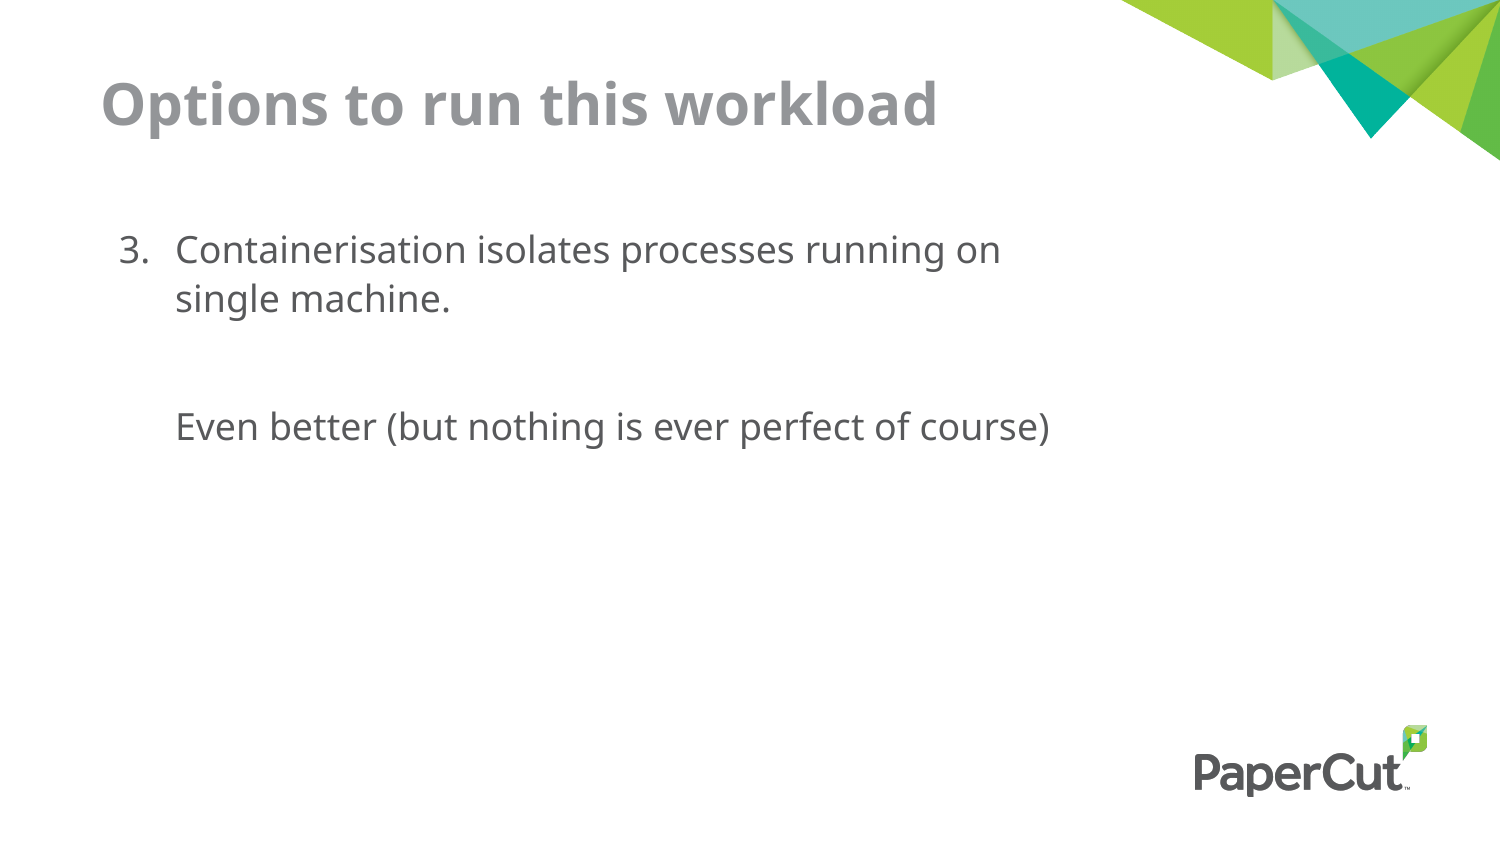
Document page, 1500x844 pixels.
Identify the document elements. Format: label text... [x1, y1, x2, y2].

picture [1119, 0, 1500, 162]
list Containerisation isolates processes running on single machine. Even better (but nothing is ever perfect of course) [100, 221, 1094, 706]
picture [1195, 725, 1427, 797]
title Options to run this workload [100, 67, 1214, 196]
